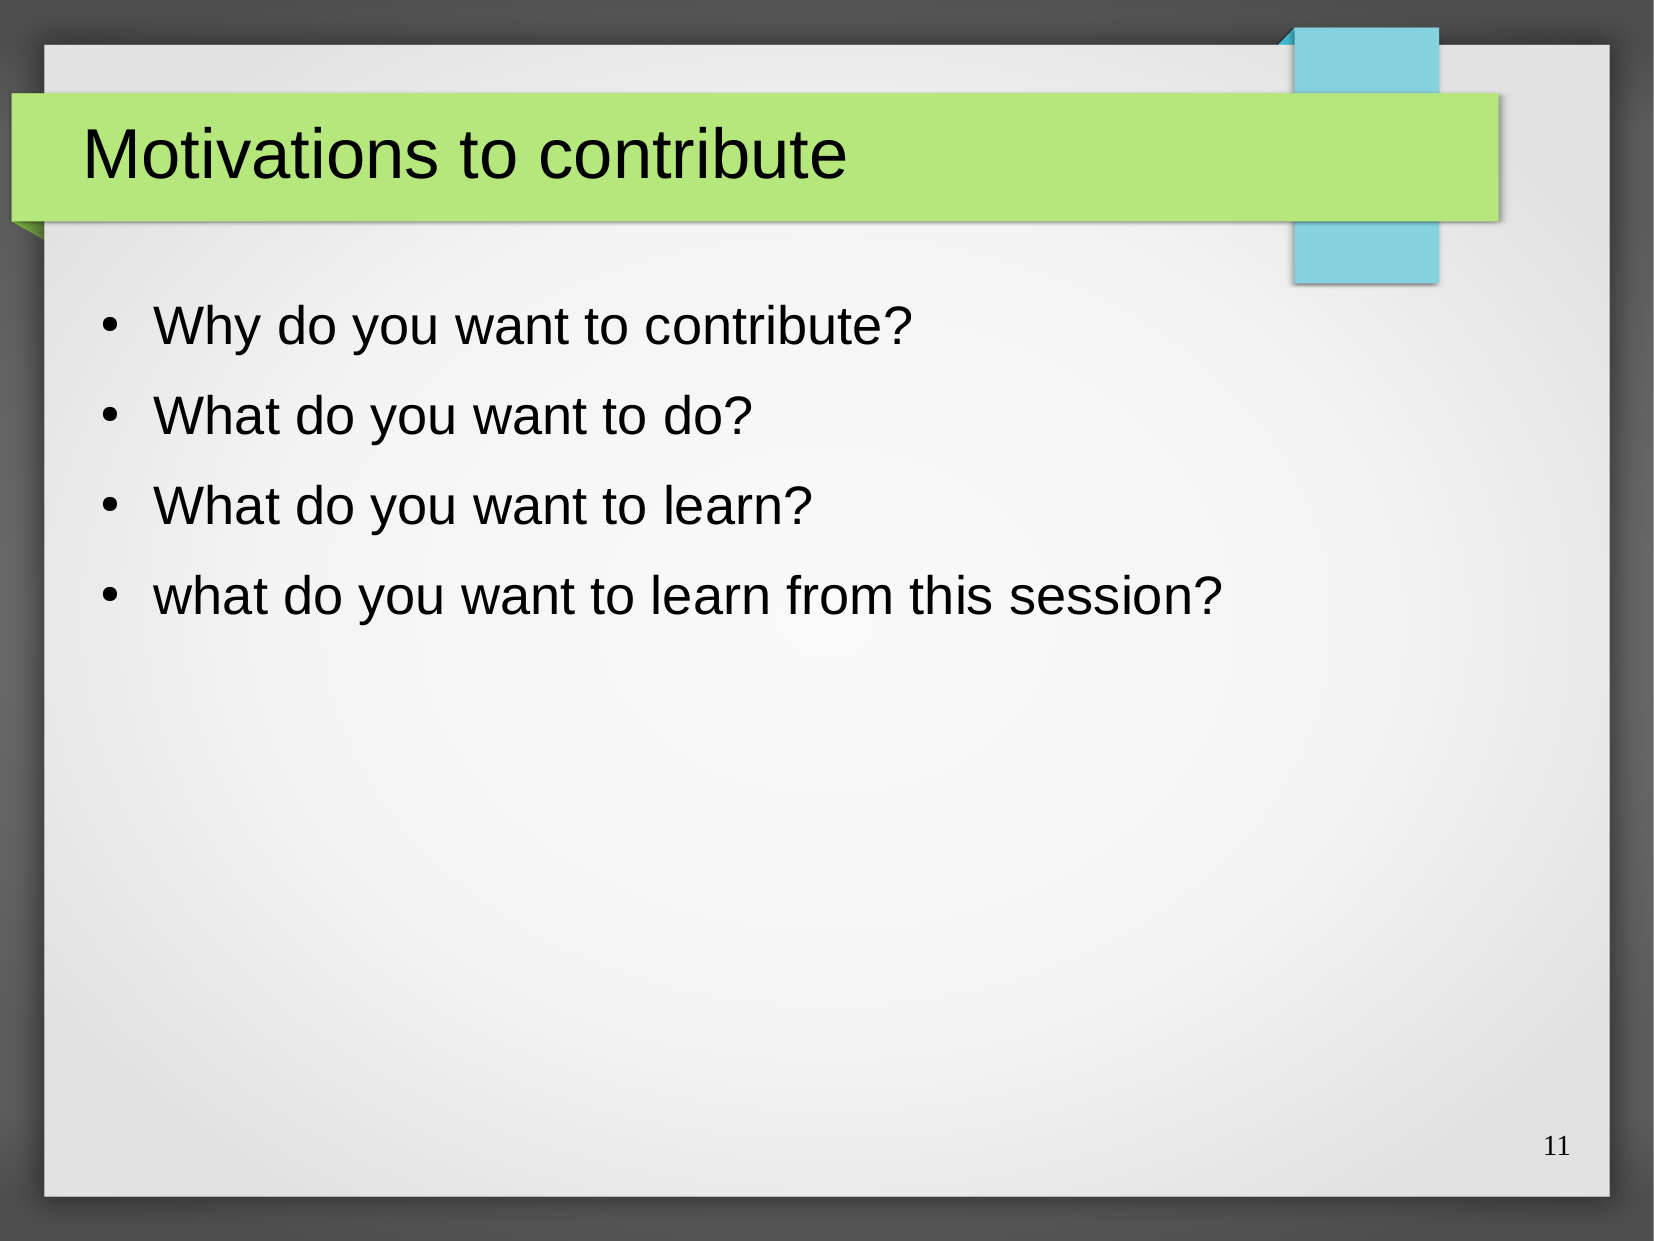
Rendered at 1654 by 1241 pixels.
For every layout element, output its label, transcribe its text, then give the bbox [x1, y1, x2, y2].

list Why do you want to contribute? What do you want to do? What do you want to learn? what do you want to learn from this session? [82, 295, 1571, 1015]
title Motivations to contribute [82, 94, 1264, 213]
picture [0, 0, 1654, 1241]
